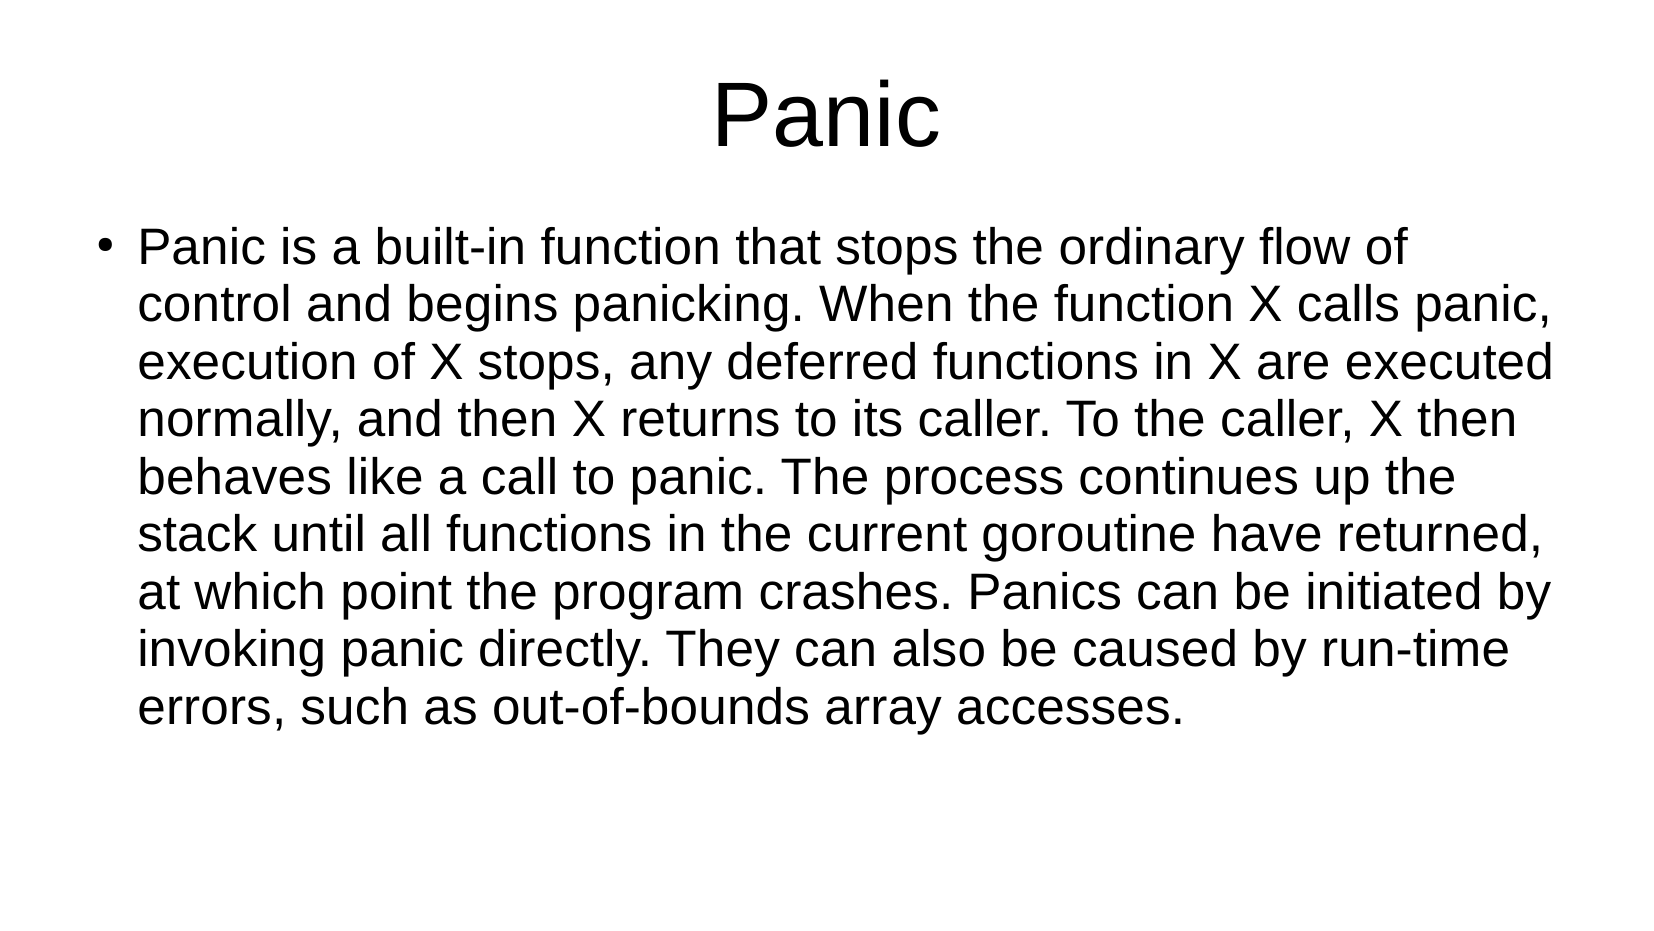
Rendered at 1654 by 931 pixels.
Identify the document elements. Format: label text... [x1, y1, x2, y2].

title Panic [82, 37, 1571, 193]
list Panic is a built-in function that stops the ordinary flow of control and begins panicking. When the function X calls panic, execution of X stops, any deferred functions in X are executed normally, and then X returns to its caller. To the caller, X then behaves like a call to panic. The process continues up the stack until all functions in the current goroutine have returned, at which point the program crashes. Panics can be initiated by invoking panic directly. They can also be caused by run-time errors, such as out-of-bounds array accesses. [82, 217, 1571, 758]
